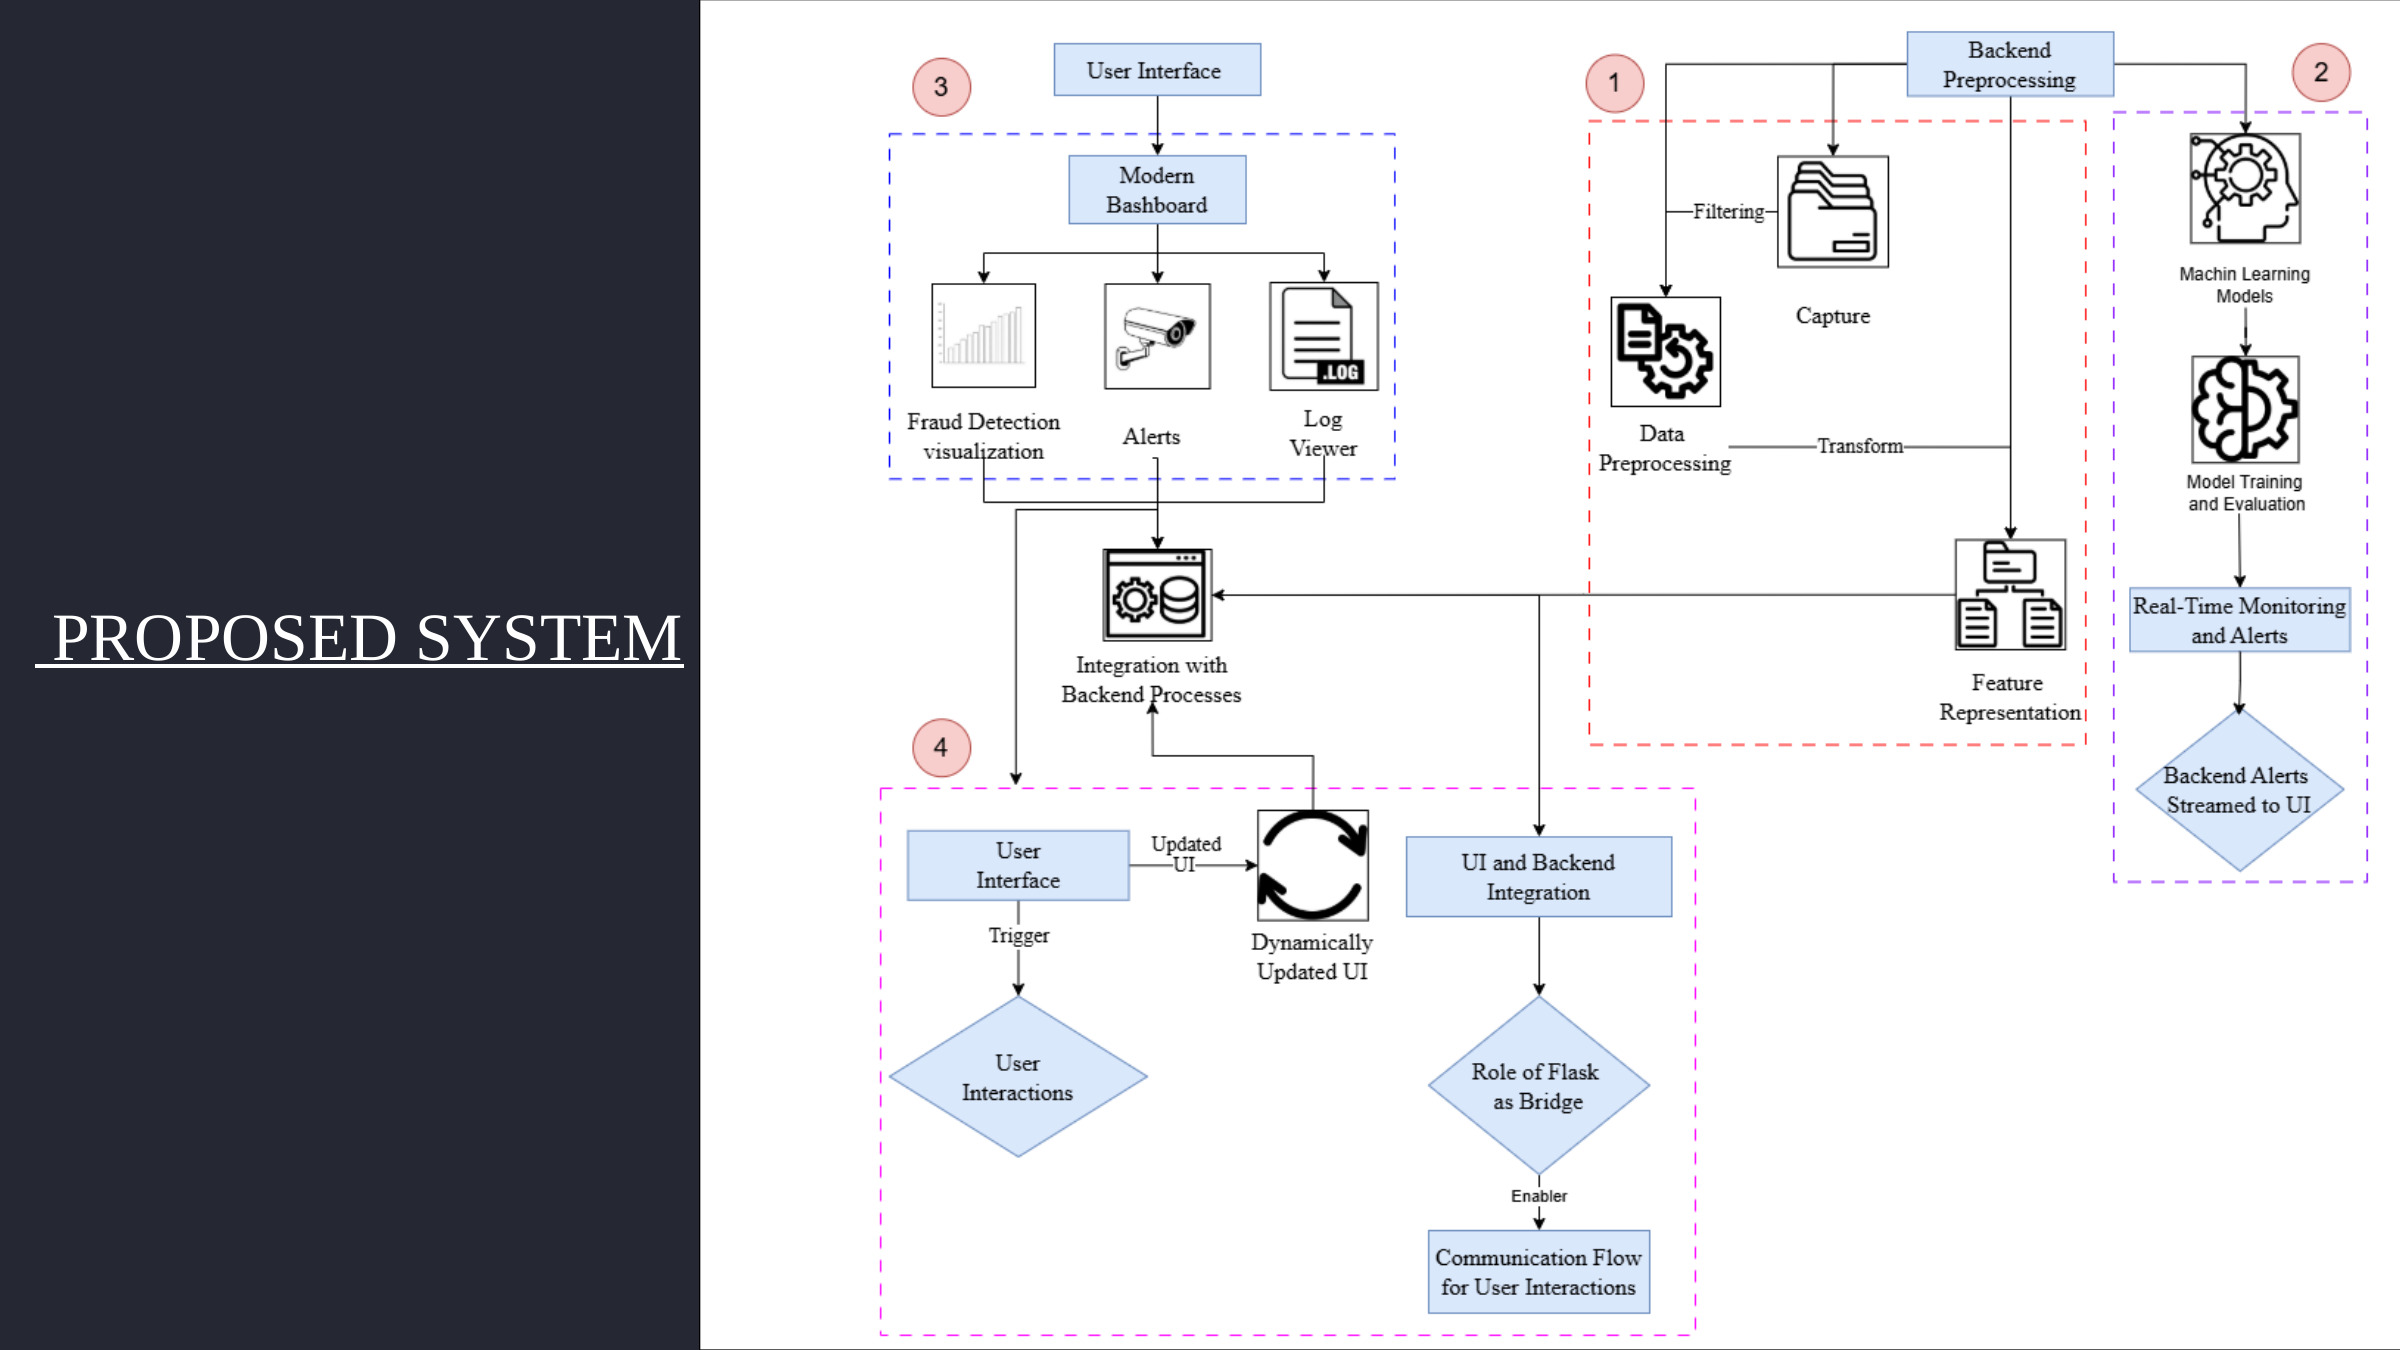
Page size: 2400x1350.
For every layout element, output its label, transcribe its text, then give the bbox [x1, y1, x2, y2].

text_box PROPOSED SYSTEM [35, 592, 699, 675]
picture [699, 0, 2400, 1350]
text_box [0, 0, 699, 1350]
